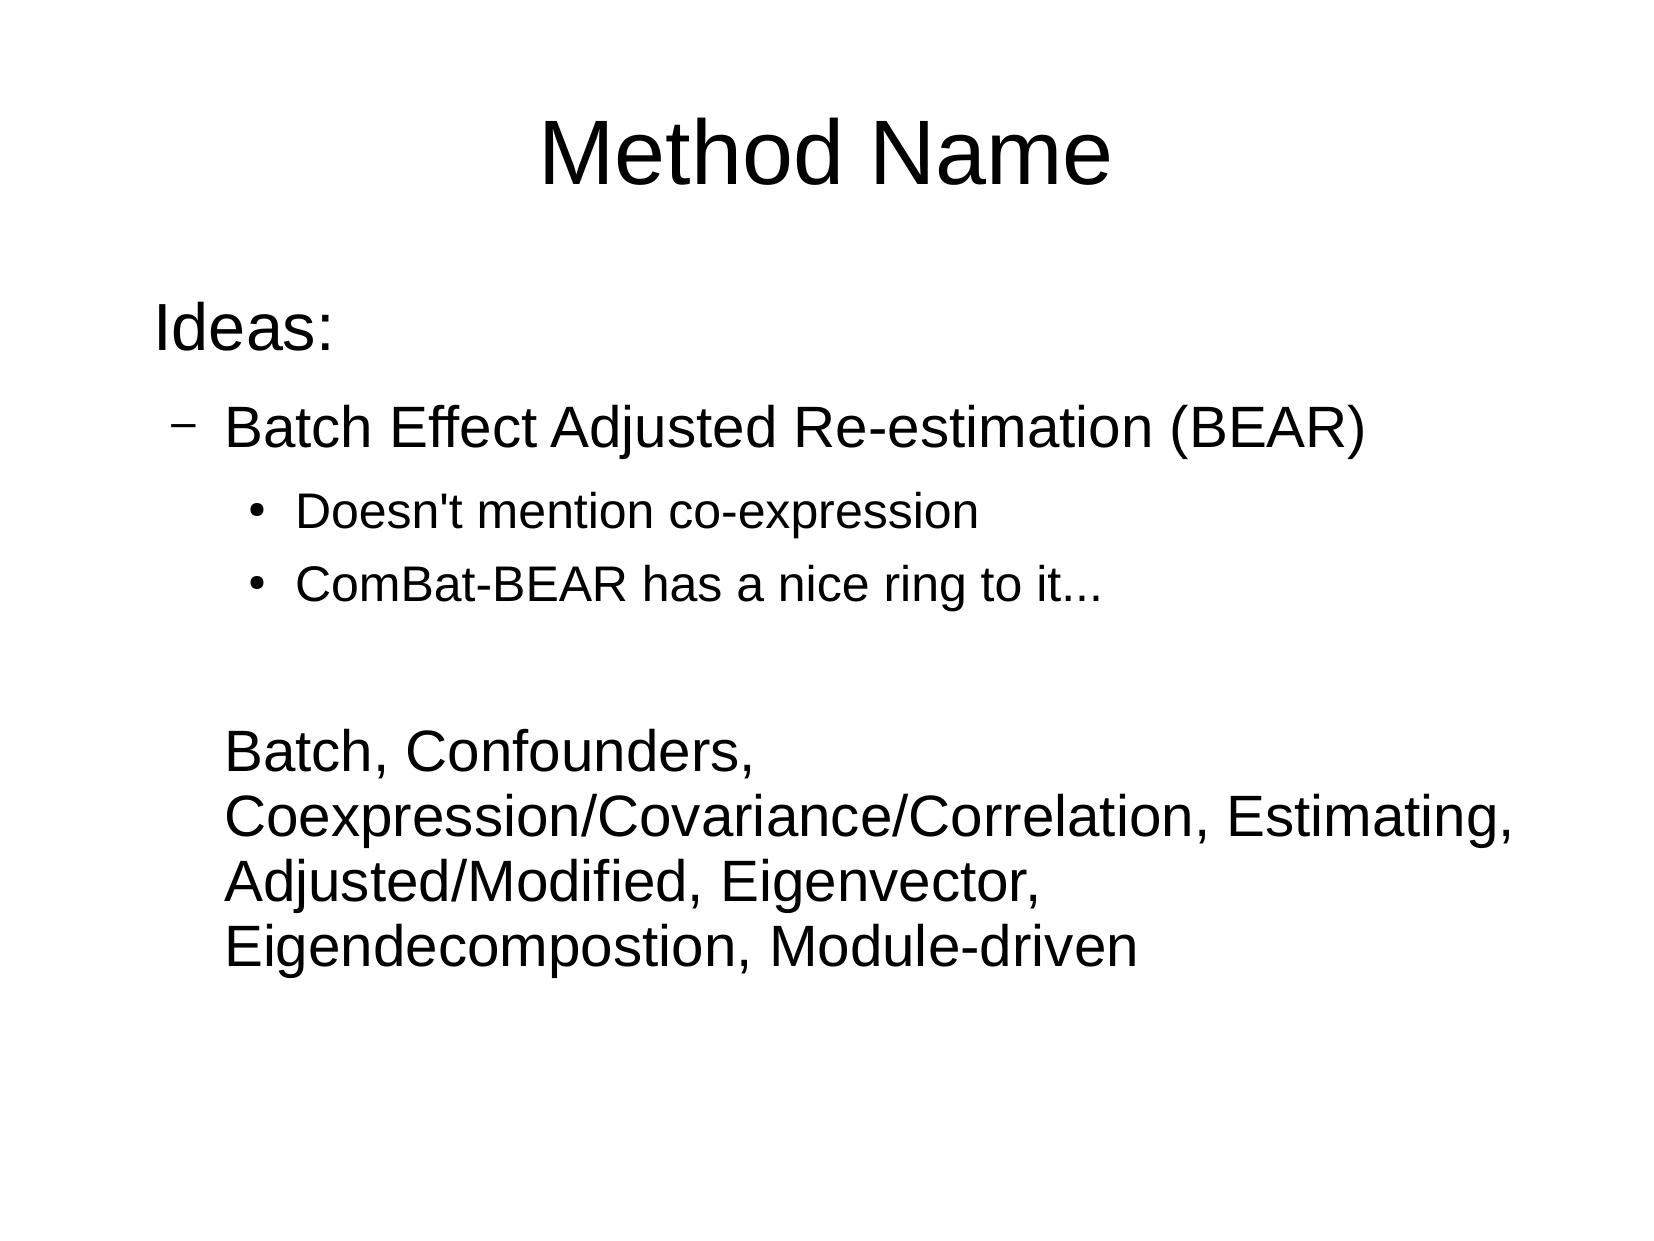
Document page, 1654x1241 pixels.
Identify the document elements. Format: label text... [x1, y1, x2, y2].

title Method Name [82, 49, 1571, 257]
list Ideas: Batch Effect Adjusted Re-estimation (BEAR) Doesn't mention co-expression ComBat-BEAR has a nice ring to it... Batch, Confounders, Coexpression/Covariance/Correlation, Estimating, Adjusted/Modified, Eigenvector, Eigendecompostion, Module-driven [82, 290, 1571, 1010]
